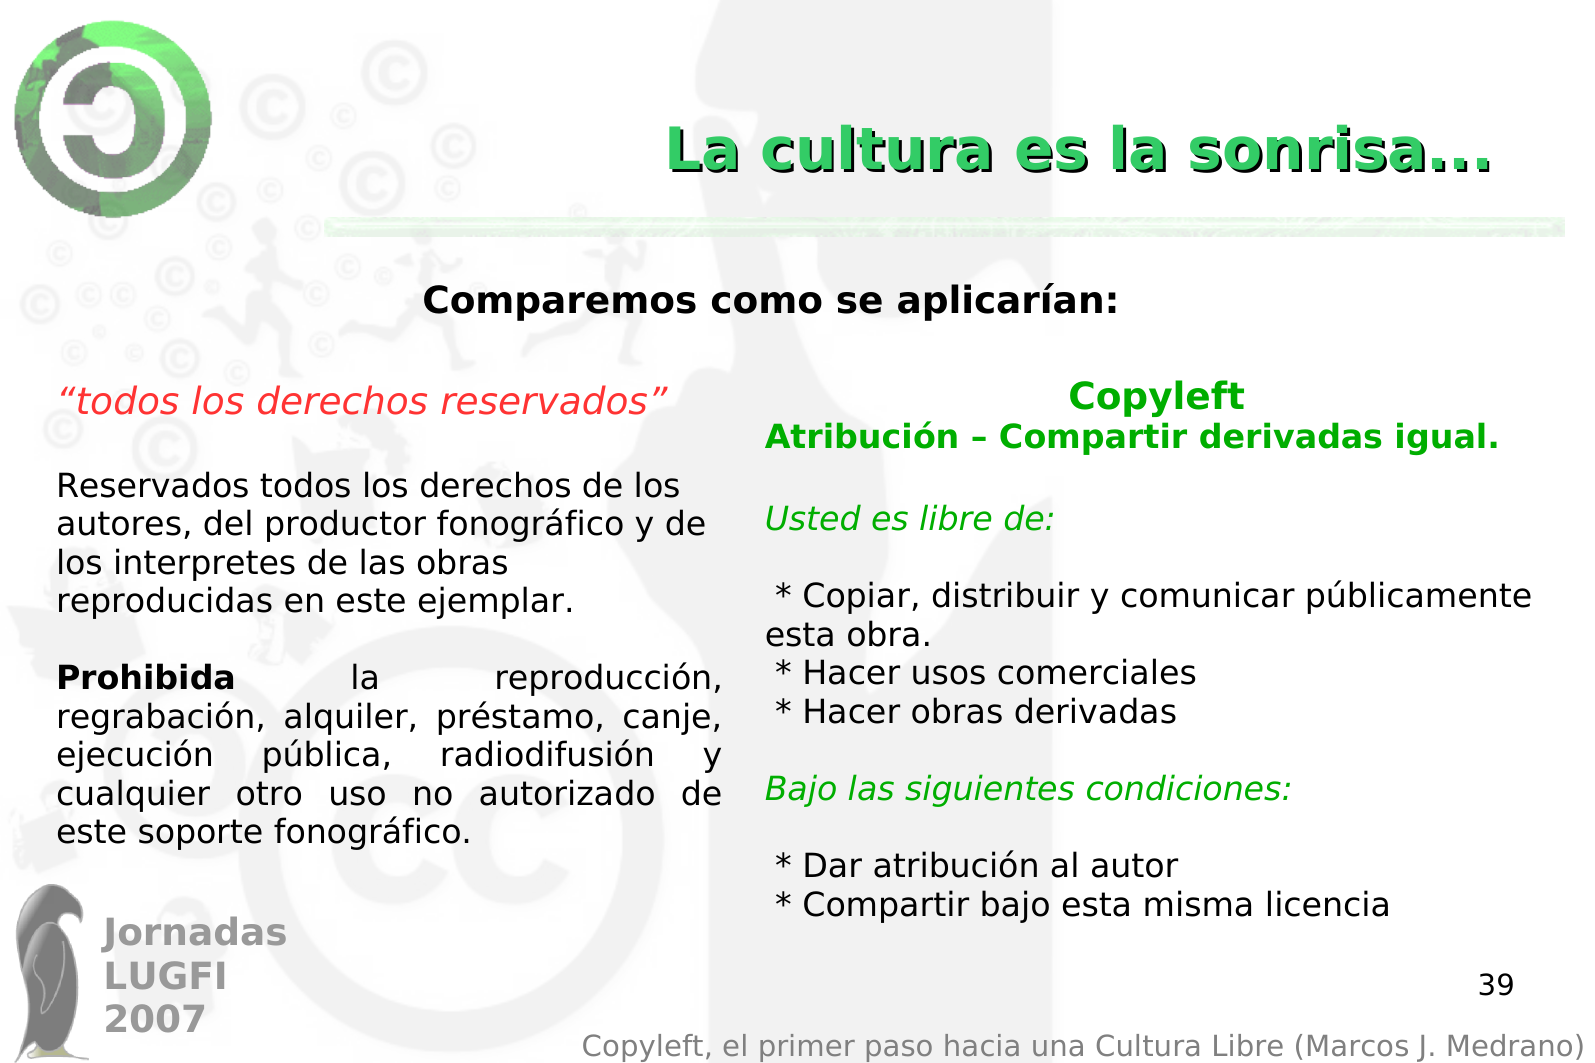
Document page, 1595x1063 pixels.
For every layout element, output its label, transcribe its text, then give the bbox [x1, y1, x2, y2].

text_box La cultura es la sonrisa... [649, 108, 1577, 219]
text_box “todos los derechos reservados” Reservados todos los derechos de los autores, del productor fonográfico y de los interpretes de las obras reproducidas en este ejemplar. Prohibida la reproducción, regrabación, alquiler, préstamo, canje, ejecución pública, radiodifusión y cualquier otro uso no autorizado de este soporte fonográfico. [41, 372, 739, 957]
text_box Copyleft Atribución – Compartir derivadas igual. Usted es libre de: * Copiar, distribuir y comunicar públicamente esta obra. * Hacer usos comerciales * Hacer obras derivadas Bajo las siguientes condiciones: * Dar atribución al autor * Compartir bajo esta misma licencia [750, 367, 1577, 970]
text_box Comparemos como se aplicarían: [407, 271, 1136, 331]
